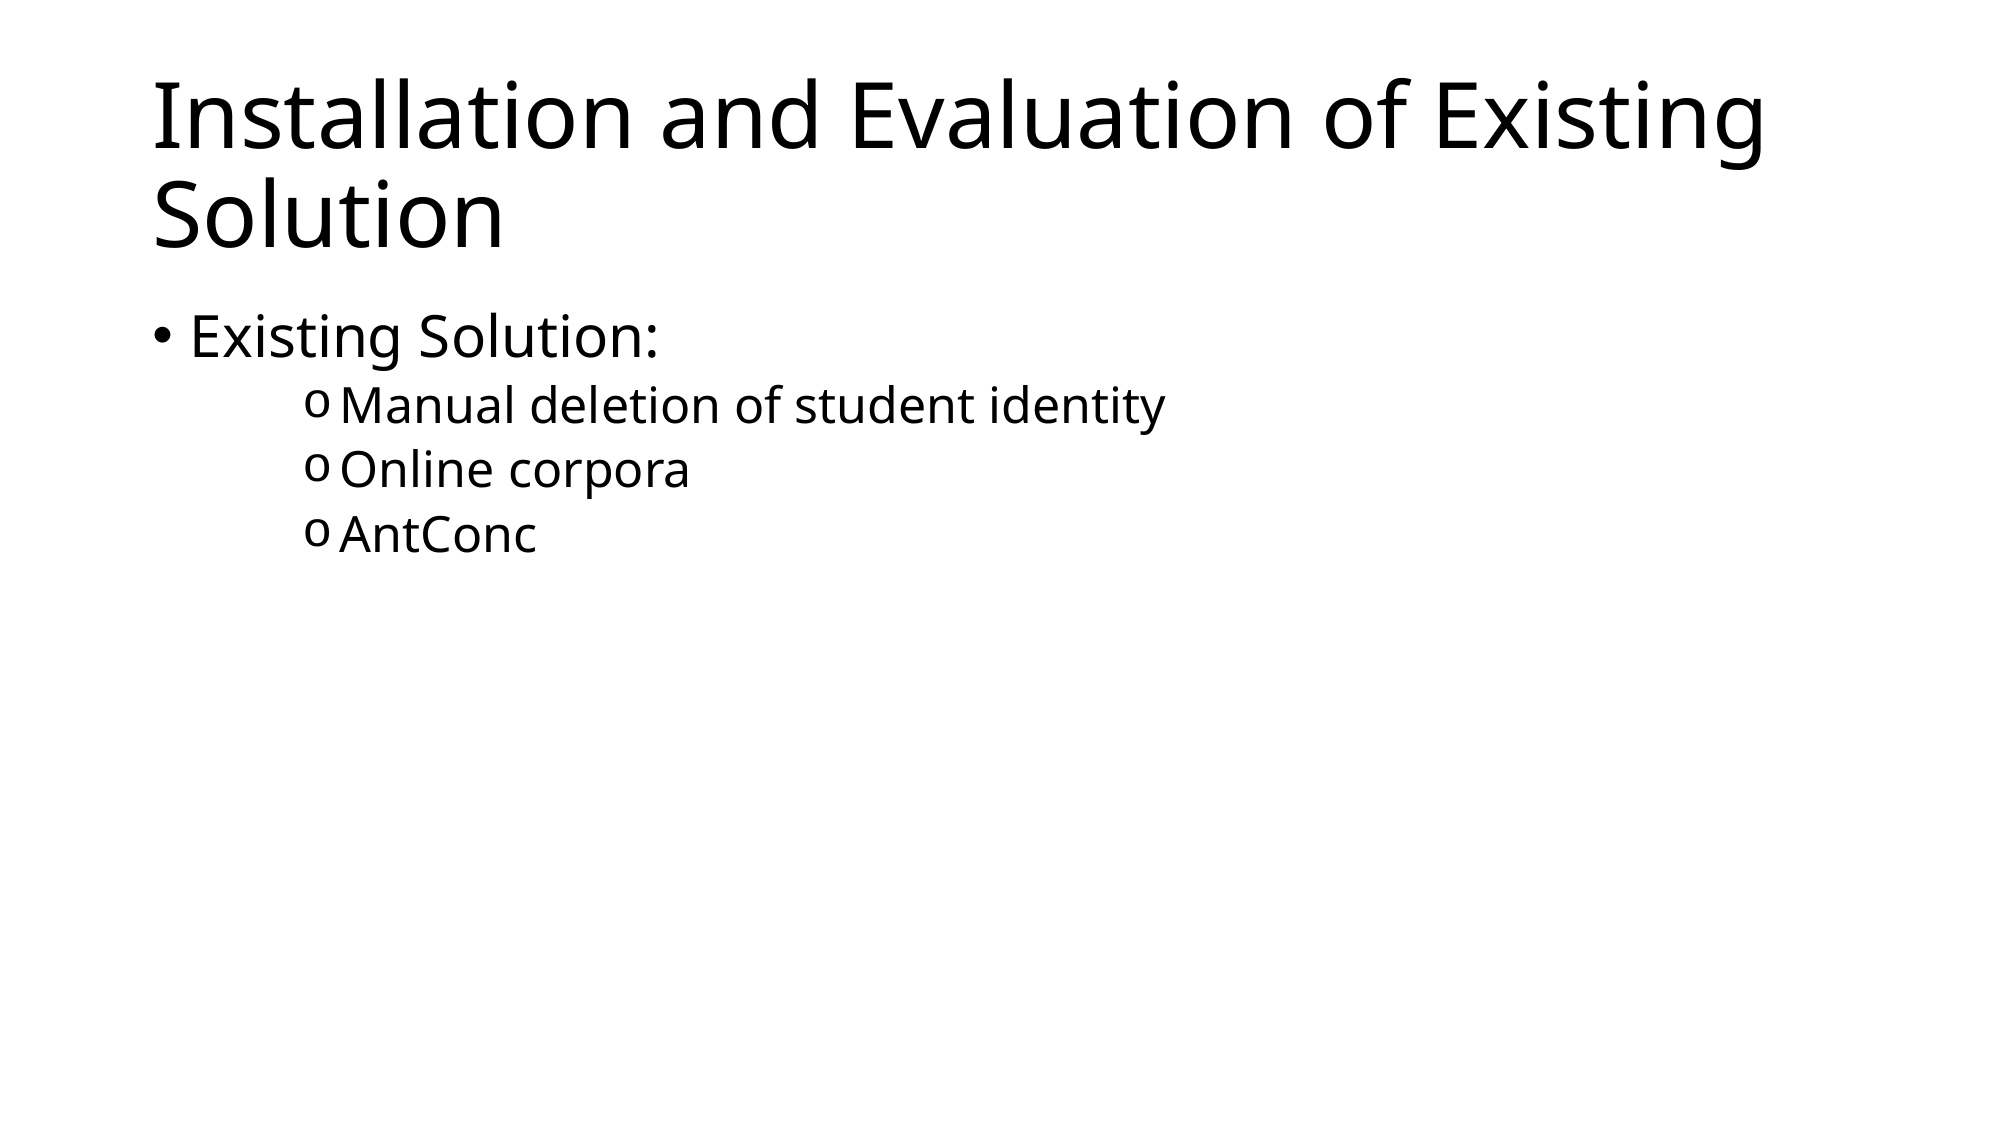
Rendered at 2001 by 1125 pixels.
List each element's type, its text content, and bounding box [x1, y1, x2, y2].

title Installation and Evaluation of Existing Solution [137, 59, 1863, 278]
list Existing Solution: Manual deletion of student identity Online corpora AntConc [137, 299, 1863, 1014]
